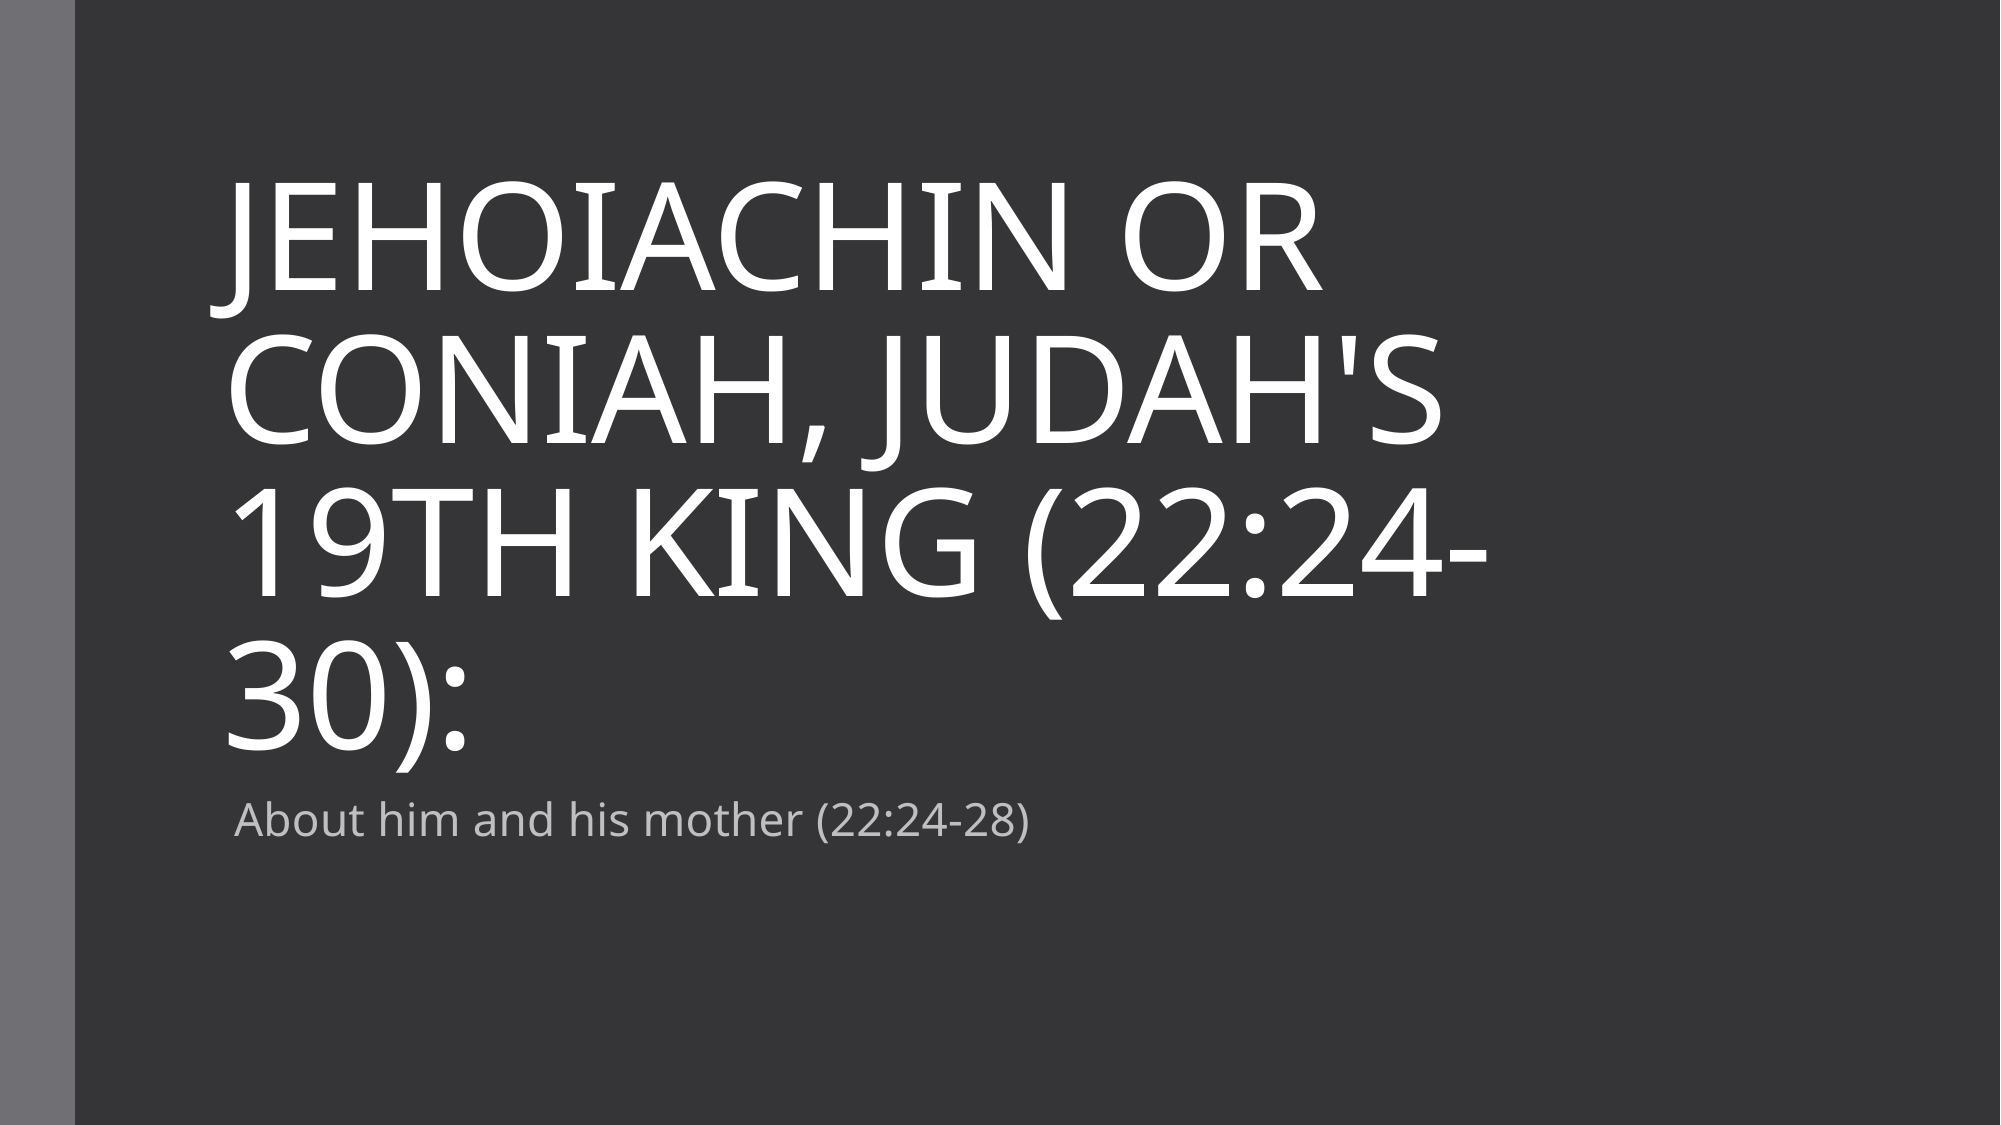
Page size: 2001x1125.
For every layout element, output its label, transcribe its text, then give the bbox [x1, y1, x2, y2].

subtitle About him and his mother (22:24-28) [206, 787, 1752, 1066]
title JEHOIACHIN OR CONIAH, JUDAH'S 19TH KING (22:24-30): [206, 124, 1752, 787]
